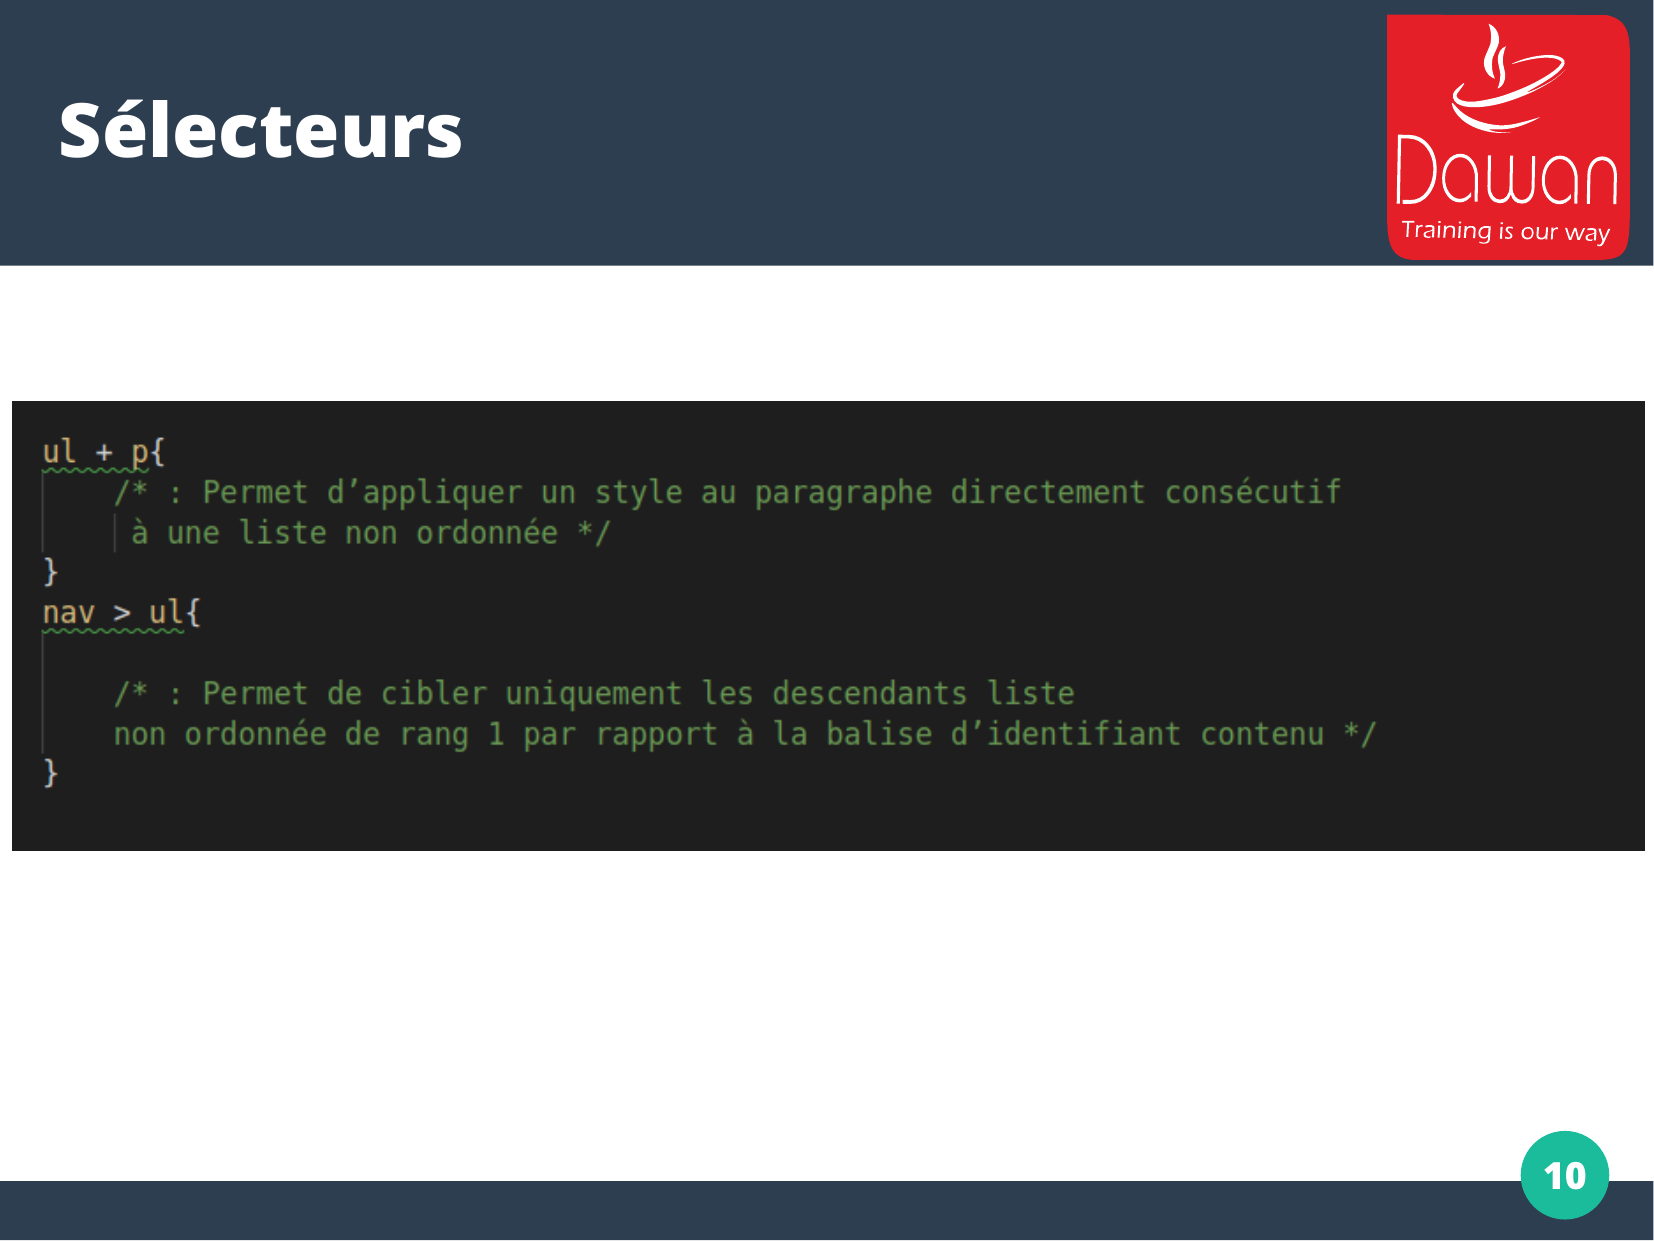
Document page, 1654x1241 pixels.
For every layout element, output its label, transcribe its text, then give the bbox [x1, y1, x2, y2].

picture [12, 401, 1645, 851]
picture [1387, 14, 1630, 260]
title Sélecteurs [59, 49, 1387, 207]
